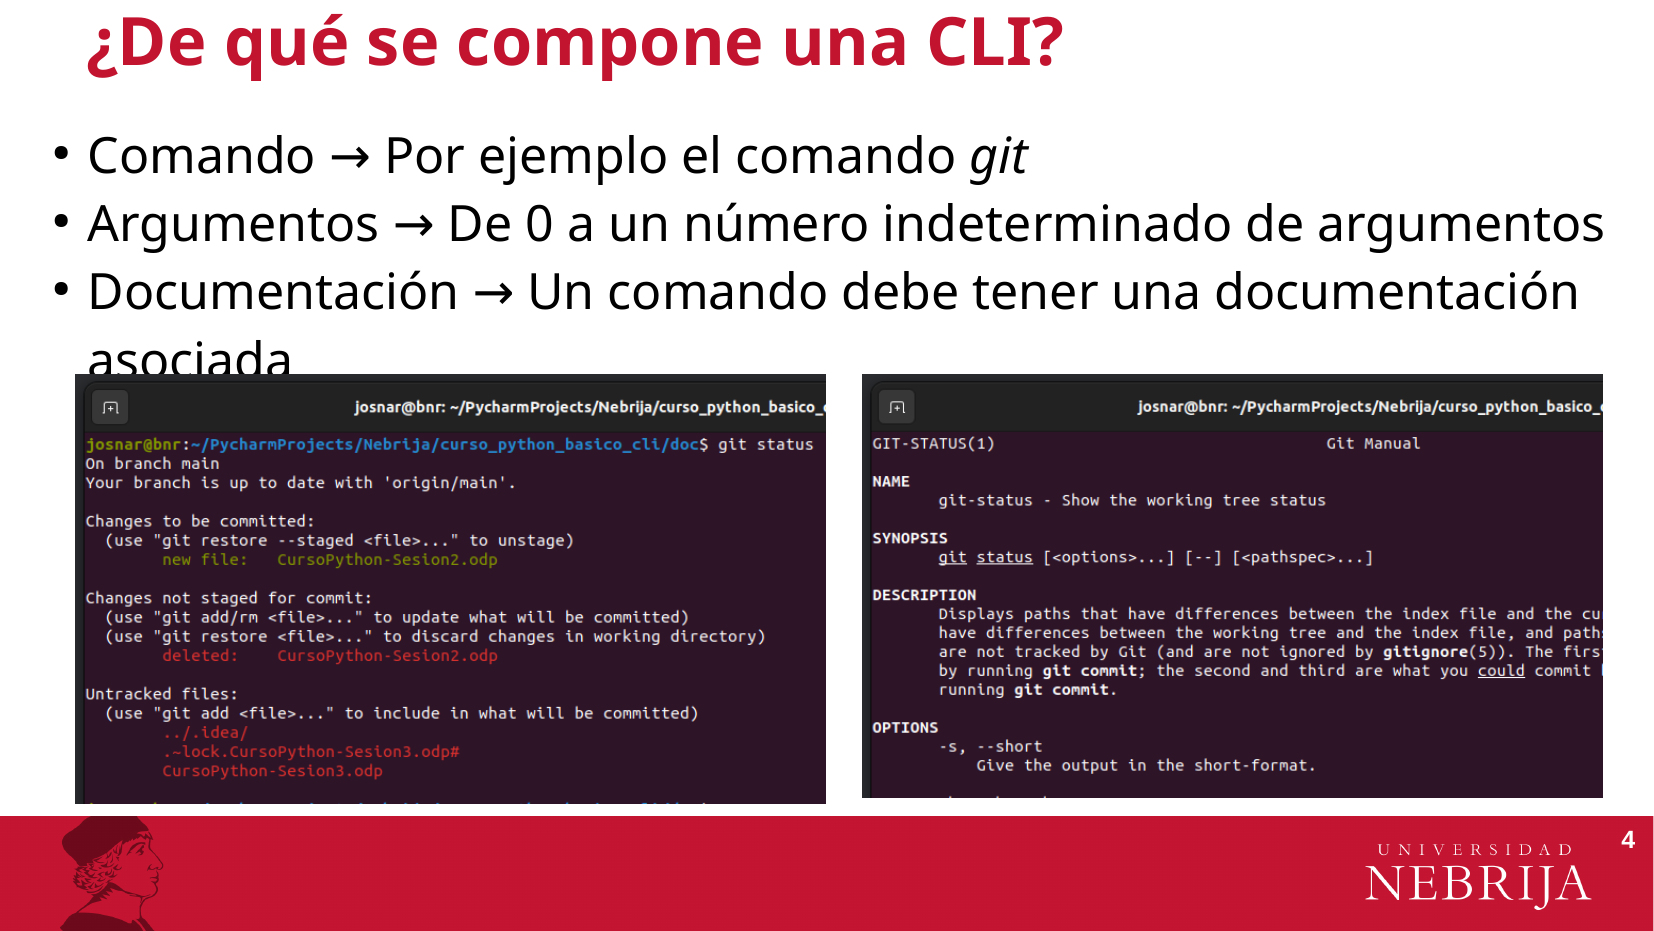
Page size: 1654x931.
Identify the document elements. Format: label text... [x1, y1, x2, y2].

picture [862, 374, 1603, 798]
text_box Comando → Por ejemplo el comando git Argumentos → De 0 a un número indeterminado de argumentos Documentación → Un comando debe tener una documentación asociada [37, 112, 1651, 788]
picture [0, 816, 1654, 931]
picture [75, 374, 826, 804]
text_box ¿De qué se compone una CLI? [0, 0, 1650, 87]
